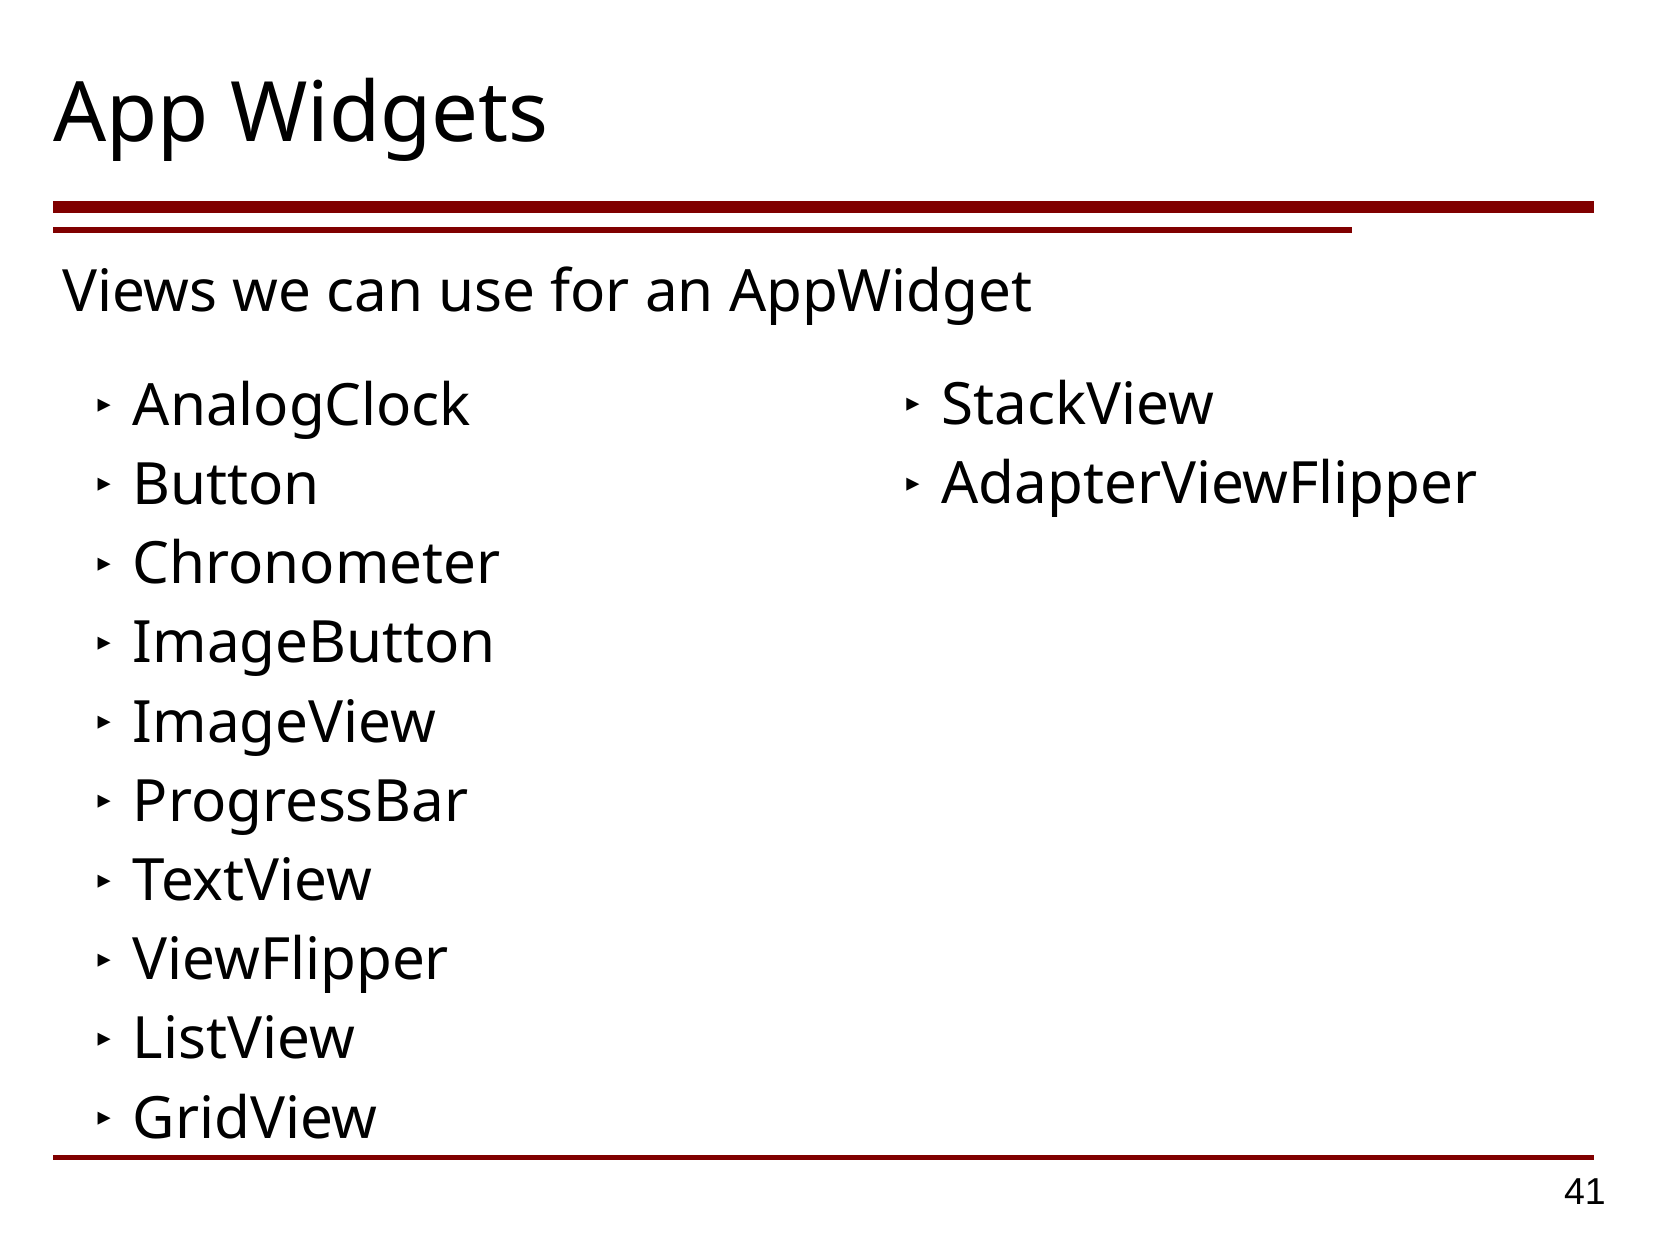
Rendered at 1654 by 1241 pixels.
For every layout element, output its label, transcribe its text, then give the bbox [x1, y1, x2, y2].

text_box StackView AdapterViewFlipper [856, 354, 1467, 526]
subtitle App Widgets [53, 48, 1542, 172]
text_box Views we can use for an AppWidget AnalogClock Button Chronometer ImageButton ImageView ProgressBar TextView ViewFlipper ListView GridView [47, 242, 1613, 1149]
text_box <número> [35, 1163, 1654, 1221]
